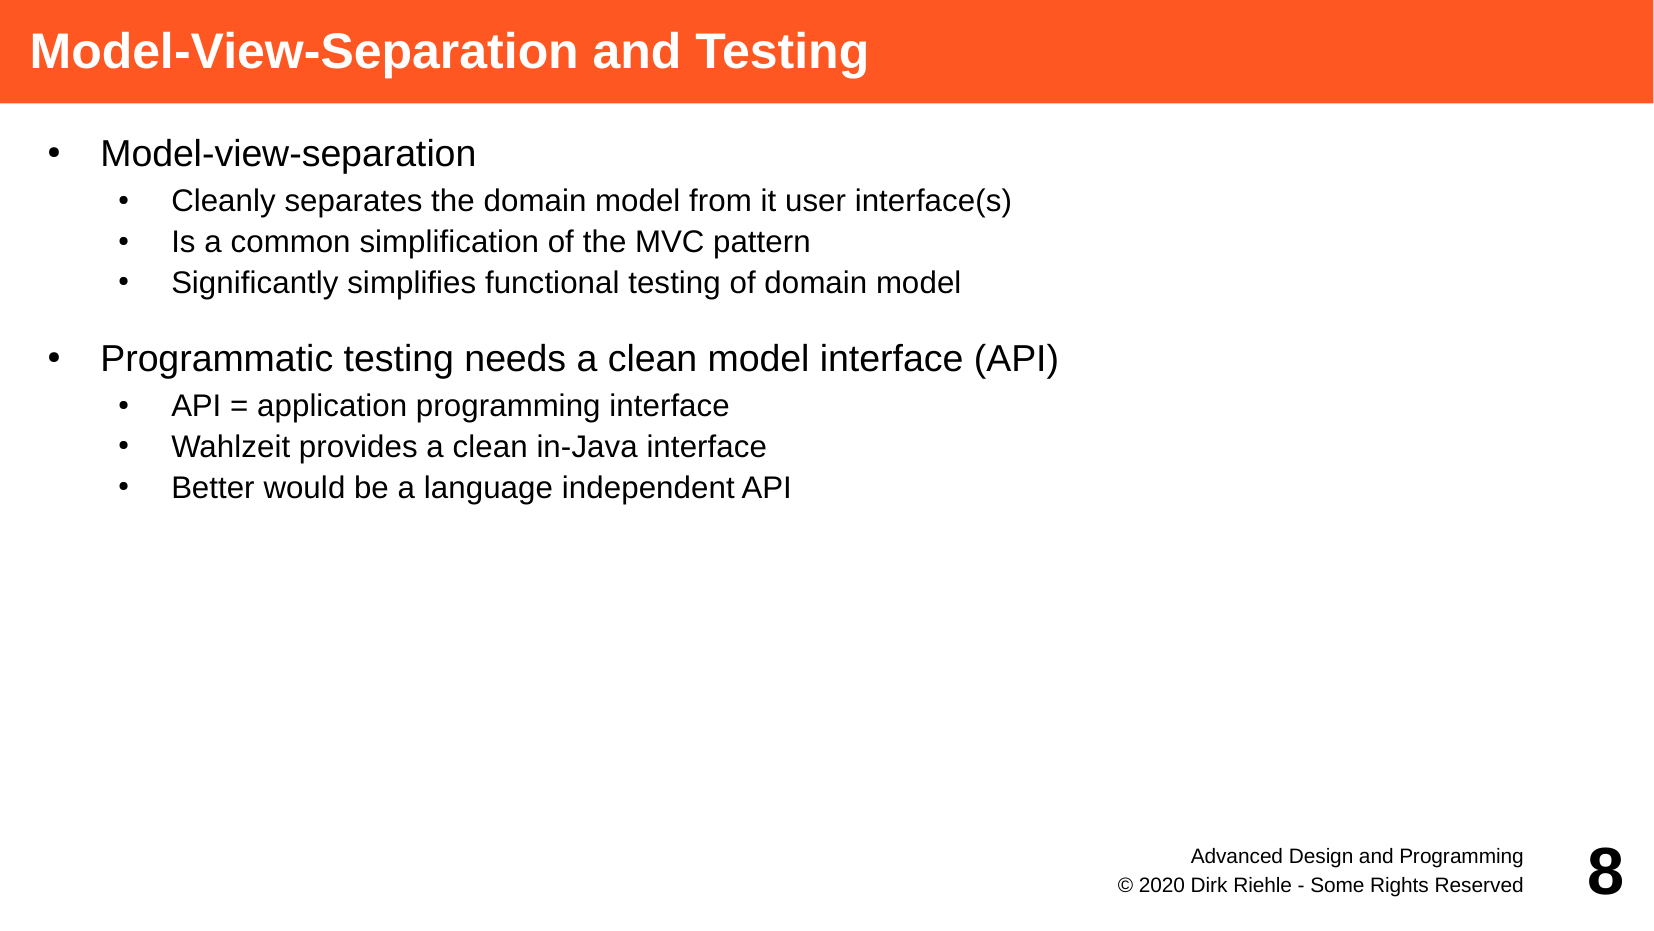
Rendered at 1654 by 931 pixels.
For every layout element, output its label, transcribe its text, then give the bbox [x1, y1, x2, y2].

list Model-view-separation Cleanly separates the domain model from it user interface(s) Is a common simplification of the MVC pattern Significantly simplifies functional testing of domain model Programmatic testing needs a clean model interface (API) API = application programming interface Wahlzeit provides a clean in-Java interface Better would be a language independent API [29, 132, 1625, 813]
title Model-View-Separation and Testing [0, 0, 1654, 104]
